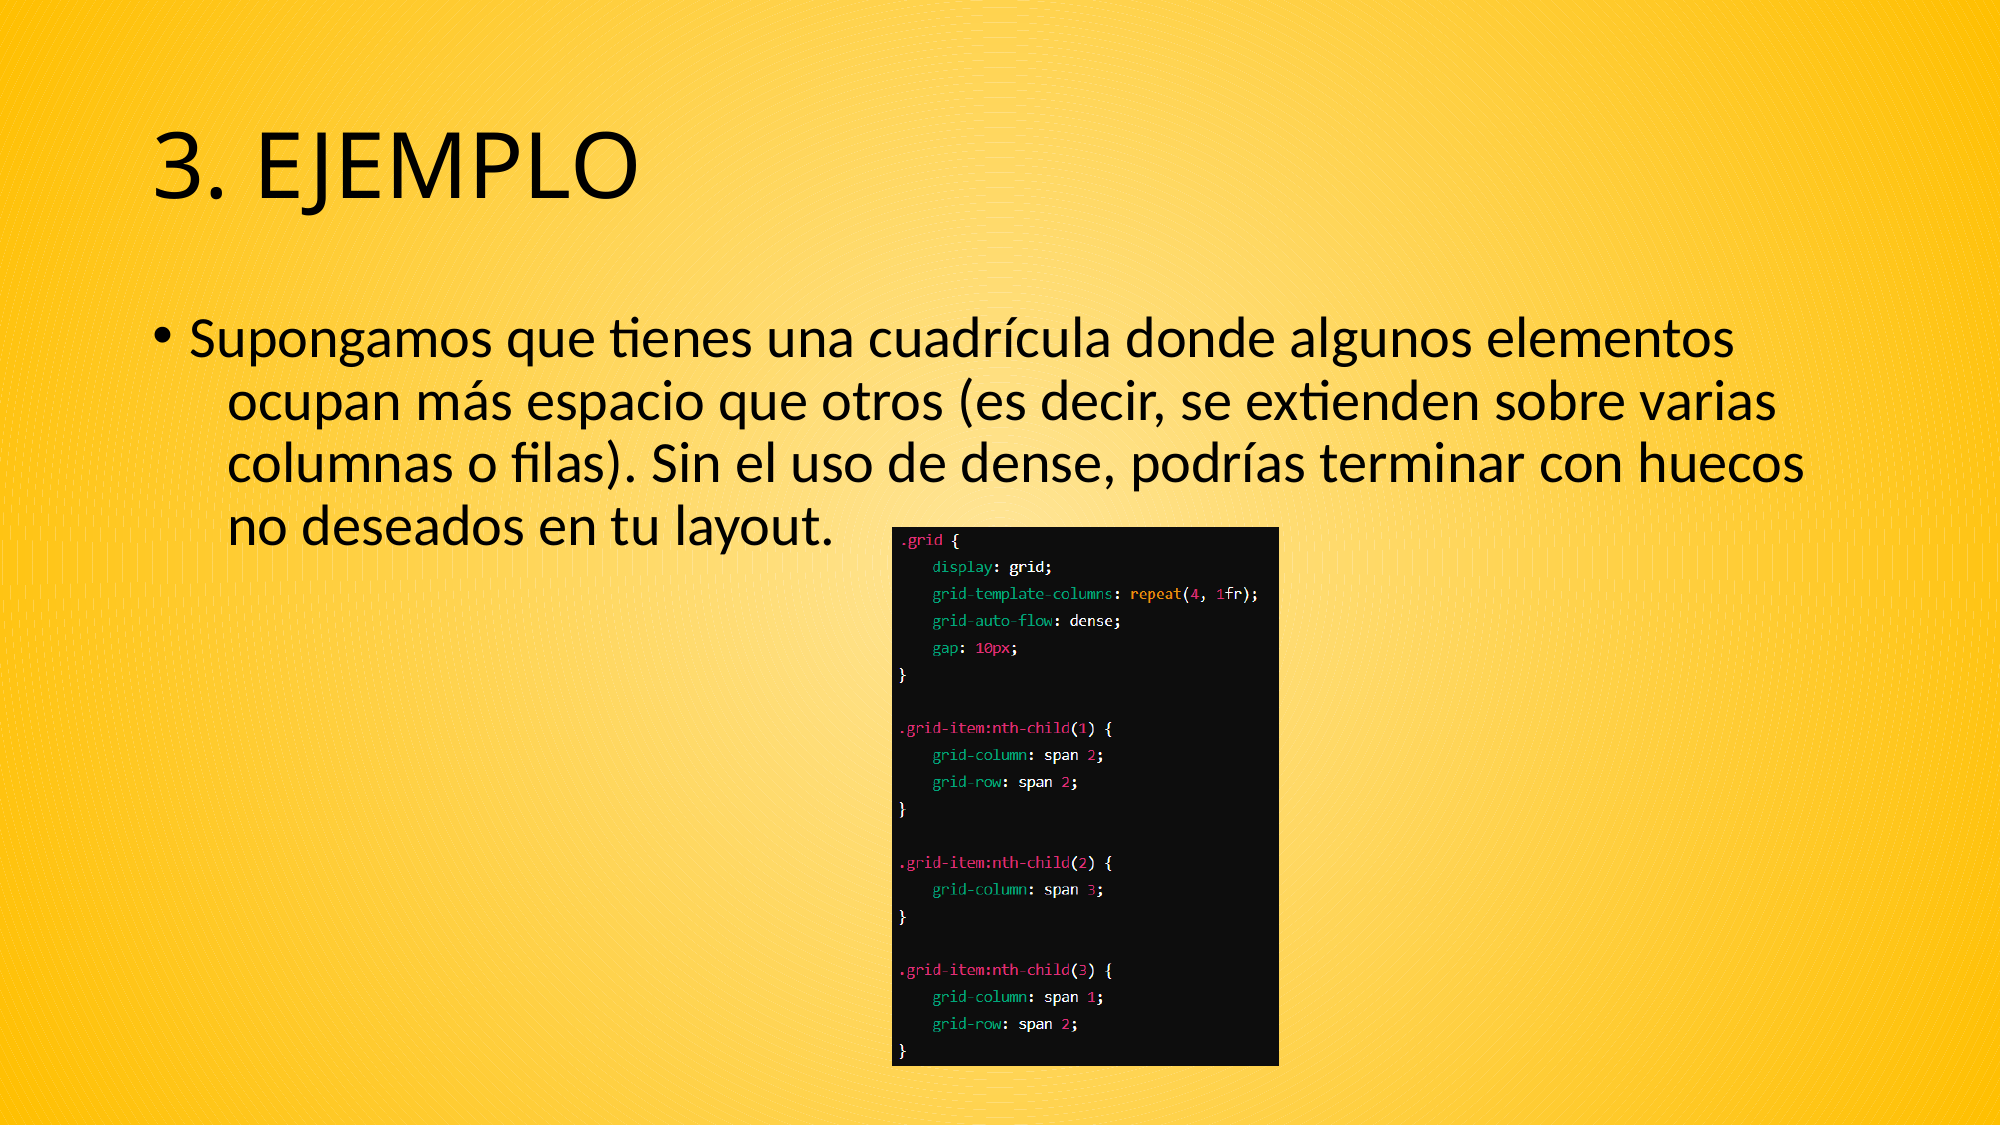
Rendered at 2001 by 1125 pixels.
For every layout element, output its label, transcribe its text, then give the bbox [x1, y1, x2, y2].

title 3. EJEMPLO [137, 59, 1863, 278]
picture [892, 527, 1279, 1066]
list Supongamos que tienes una cuadrícula donde algunos elementos ocupan más espacio que otros (es decir, se extienden sobre varias columnas o filas). Sin el uso de dense, podrías terminar con huecos no deseados en tu layout. [137, 299, 1863, 1014]
